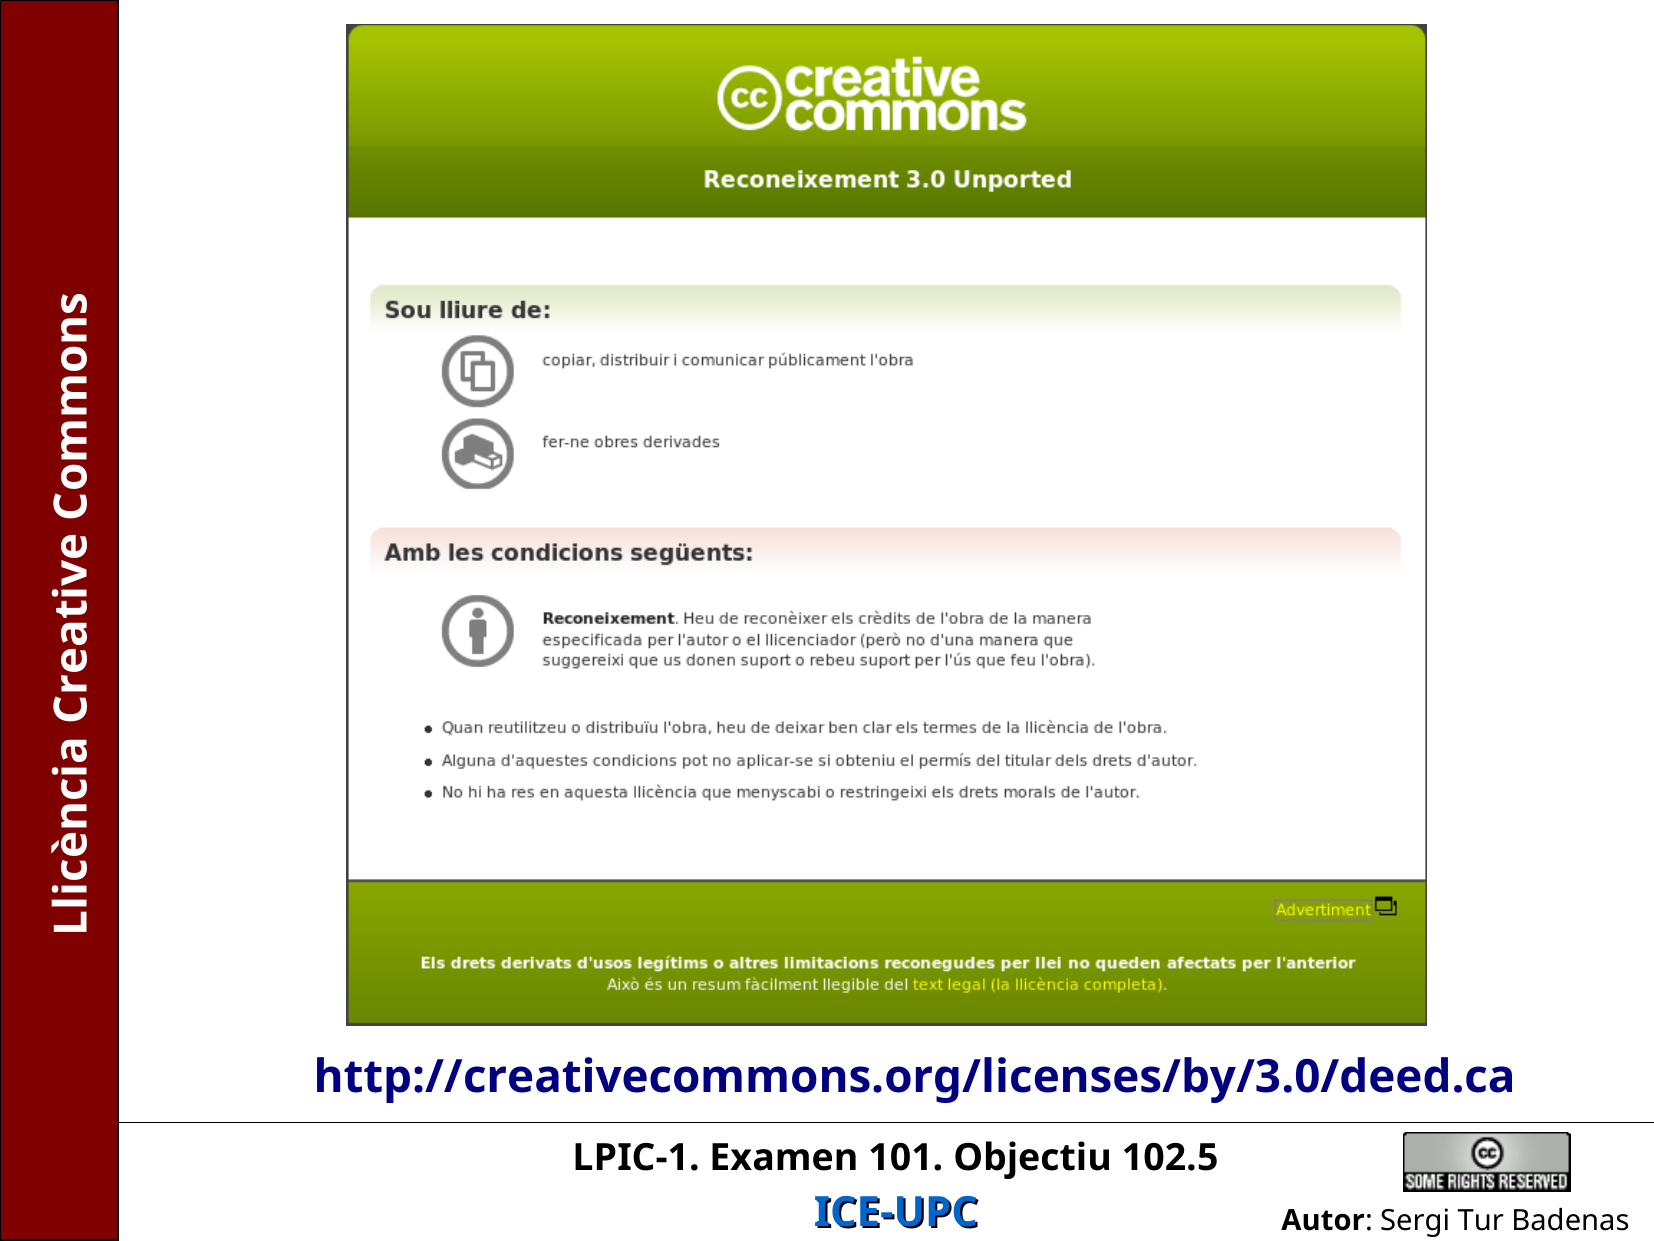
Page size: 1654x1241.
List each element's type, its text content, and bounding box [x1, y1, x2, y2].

text_box http://creativecommons.org/licenses/by/3.0/deed.ca [298, 1036, 1583, 1111]
picture [1403, 1132, 1571, 1192]
picture [346, 24, 1427, 1026]
